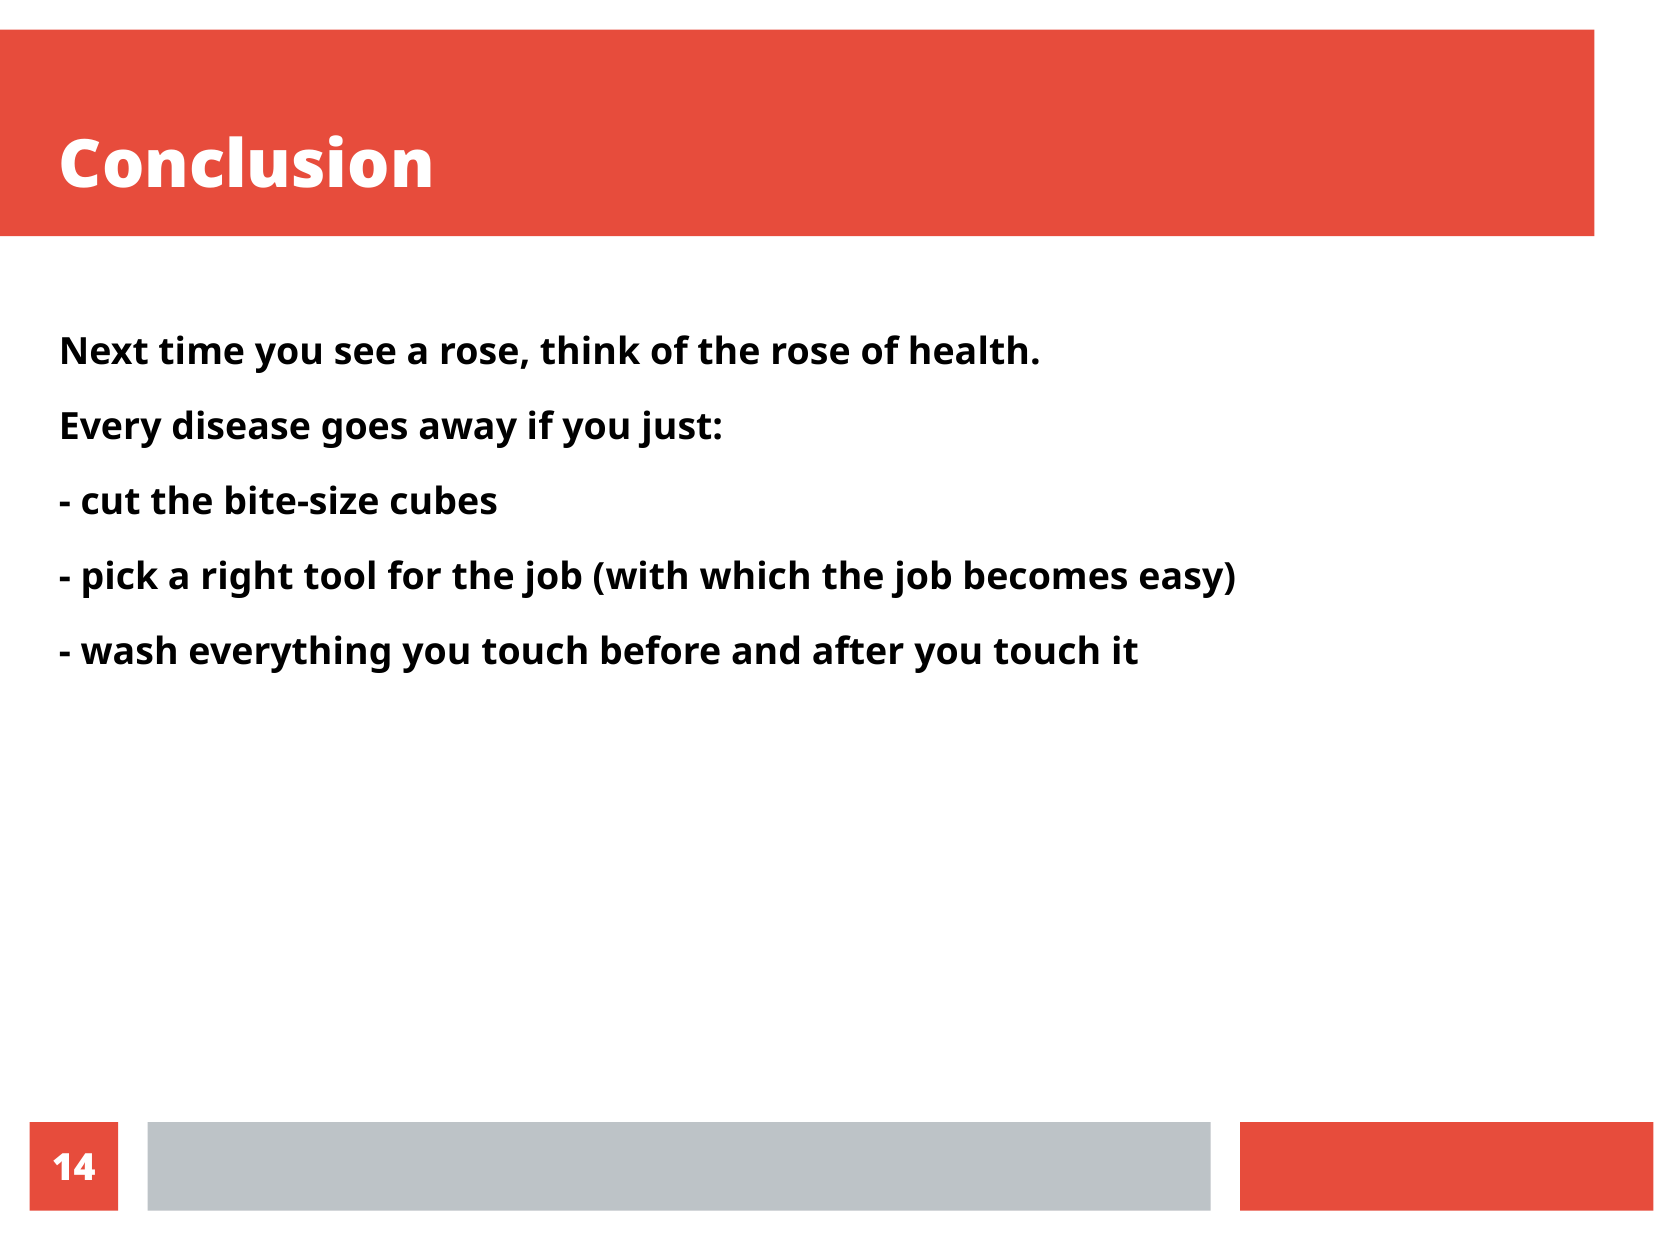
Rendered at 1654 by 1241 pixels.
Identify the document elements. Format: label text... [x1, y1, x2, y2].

title Conclusion [59, 59, 1595, 207]
list Next time you see a rose, think of the rose of health. Every disease goes away if you just: - cut the bite-size cubes - pick a right tool for the job (with which the job becomes easy) - wash everything you touch before and after you touch it [59, 324, 1565, 1093]
